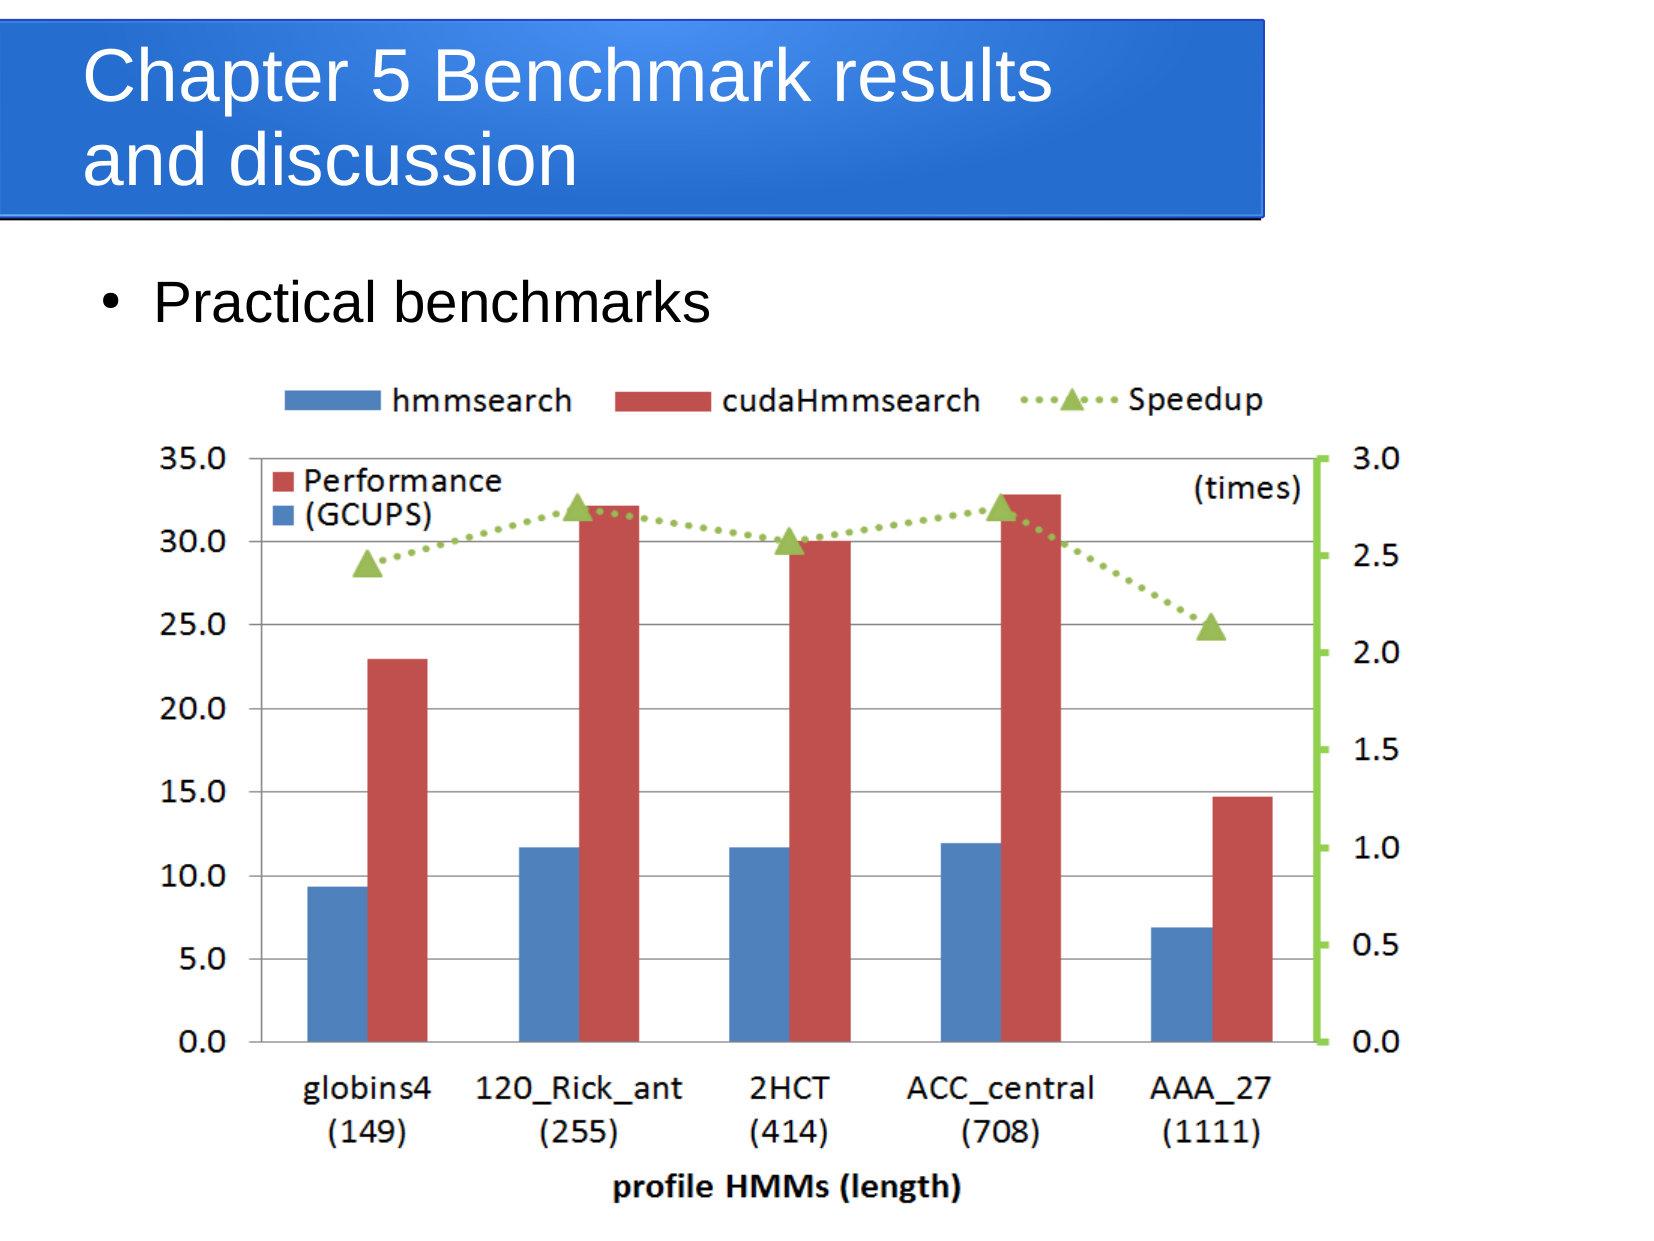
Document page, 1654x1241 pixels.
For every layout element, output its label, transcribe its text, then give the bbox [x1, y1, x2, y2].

title Chapter 5 Benchmark results and discussion [82, 25, 1250, 211]
list Practical benchmarks [82, 269, 1538, 1201]
picture [150, 378, 1411, 1213]
